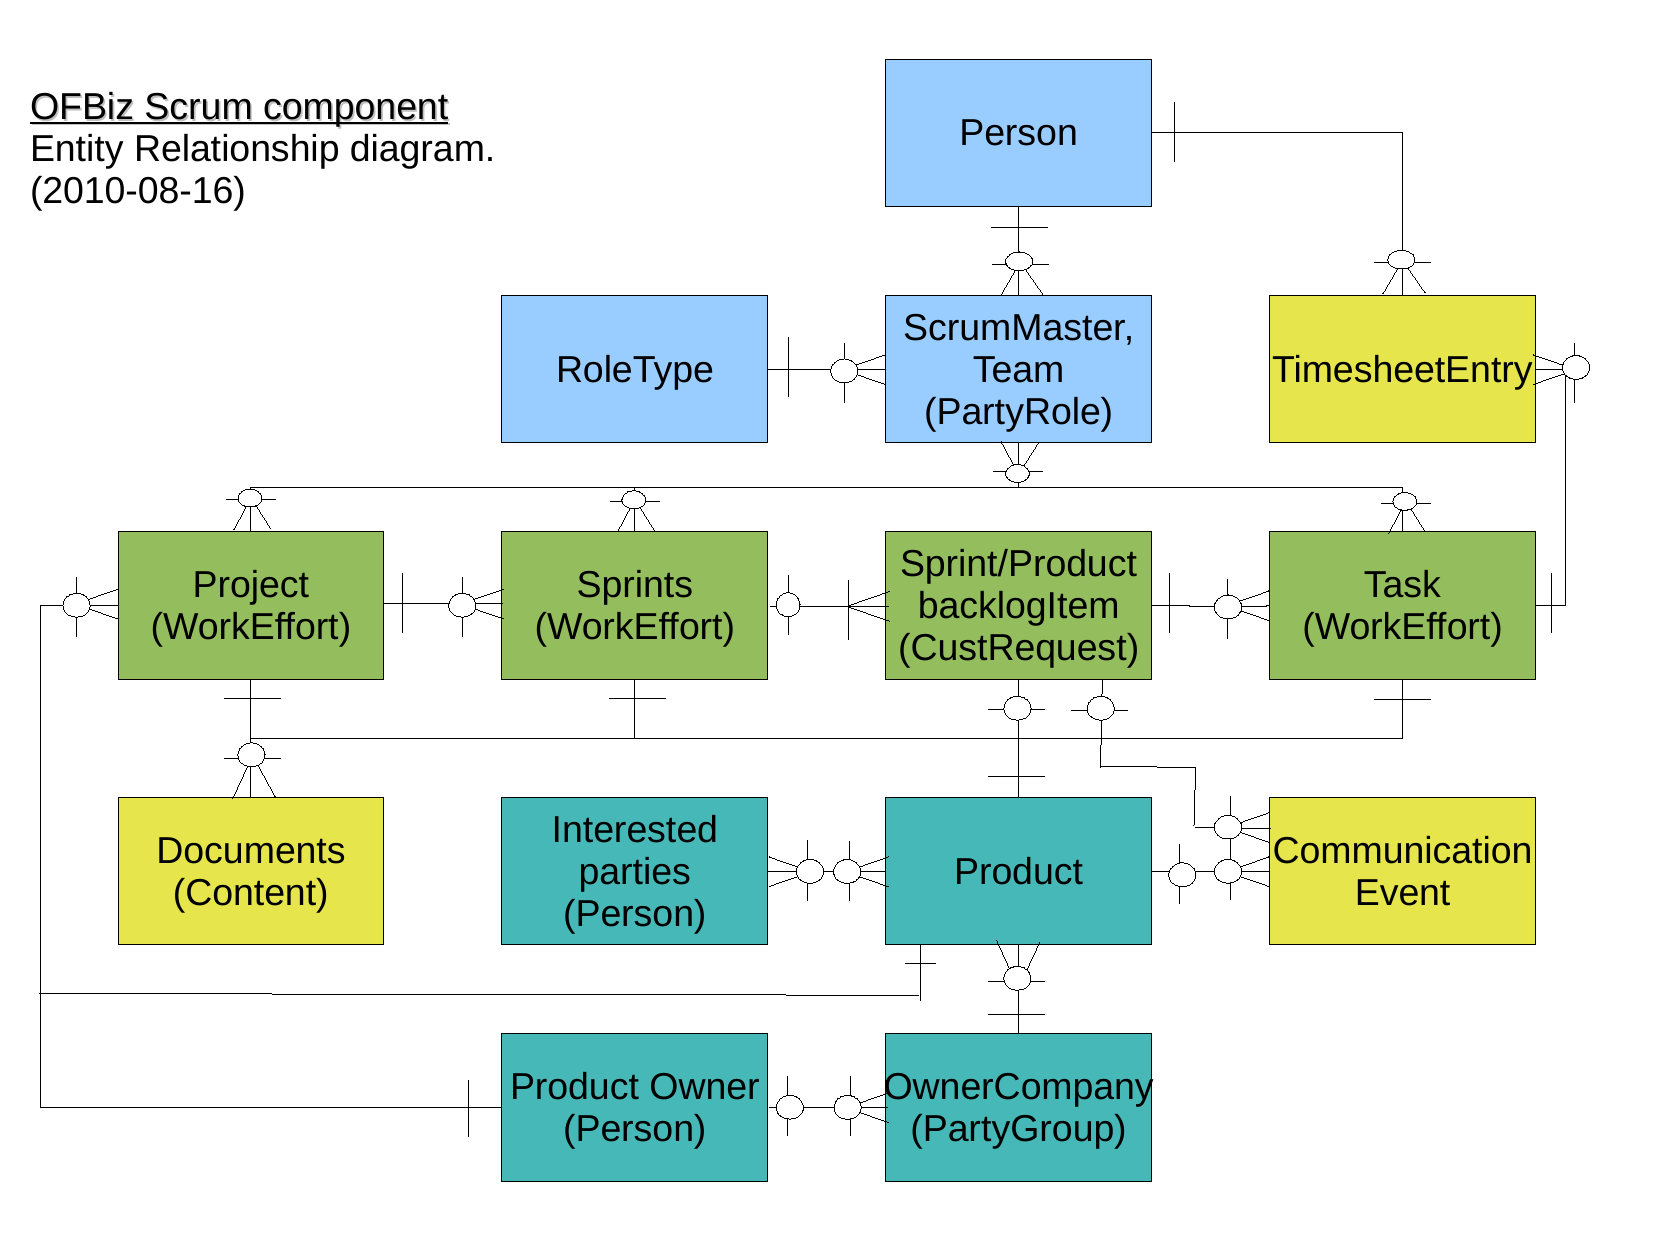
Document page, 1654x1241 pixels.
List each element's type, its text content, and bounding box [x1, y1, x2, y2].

text_box Interested parties (Person) [501, 797, 768, 945]
text_box [1562, 355, 1590, 380]
text_box RoleType [501, 295, 768, 443]
text_box [1003, 966, 1031, 991]
text_box [238, 489, 262, 507]
text_box [237, 742, 266, 767]
text_box Communication Event [1269, 797, 1536, 945]
text_box [776, 1095, 804, 1120]
text_box Sprints (WorkEffort) [501, 531, 768, 680]
text_box OFBiz Scrum component Entity Relationship diagram. (2010-08-16) [15, 78, 590, 219]
text_box ScrumMaster, Team (PartyRole) [885, 295, 1152, 443]
text_box [796, 859, 824, 884]
text_box Task (WorkEffort) [1269, 531, 1536, 680]
text_box [1168, 862, 1196, 887]
text_box [1005, 464, 1030, 483]
text_box [1214, 815, 1242, 839]
text_box TimesheetEntry [1269, 295, 1536, 443]
text_box [1005, 251, 1033, 271]
text_box [776, 592, 801, 617]
text_box [1214, 594, 1242, 619]
text_box [833, 1095, 862, 1120]
text_box OwnerCompany (PartyGroup) [885, 1033, 1152, 1182]
text_box [448, 593, 476, 618]
text_box [62, 593, 91, 618]
text_box [1387, 250, 1415, 269]
text_box Product Owner (Person) [501, 1033, 768, 1182]
text_box [1392, 492, 1417, 511]
text_box Project (WorkEffort) [118, 531, 384, 680]
text_box [1214, 859, 1242, 884]
text_box [833, 859, 861, 884]
text_box [621, 490, 646, 509]
text_box Sprint/Product backlogItem (CustRequest) [885, 531, 1152, 680]
text_box [830, 358, 858, 383]
text_box [1003, 696, 1032, 721]
text_box [1087, 696, 1115, 721]
text_box Documents (Content) [118, 797, 384, 945]
text_box Person [885, 59, 1152, 207]
text_box Product [885, 797, 1152, 945]
